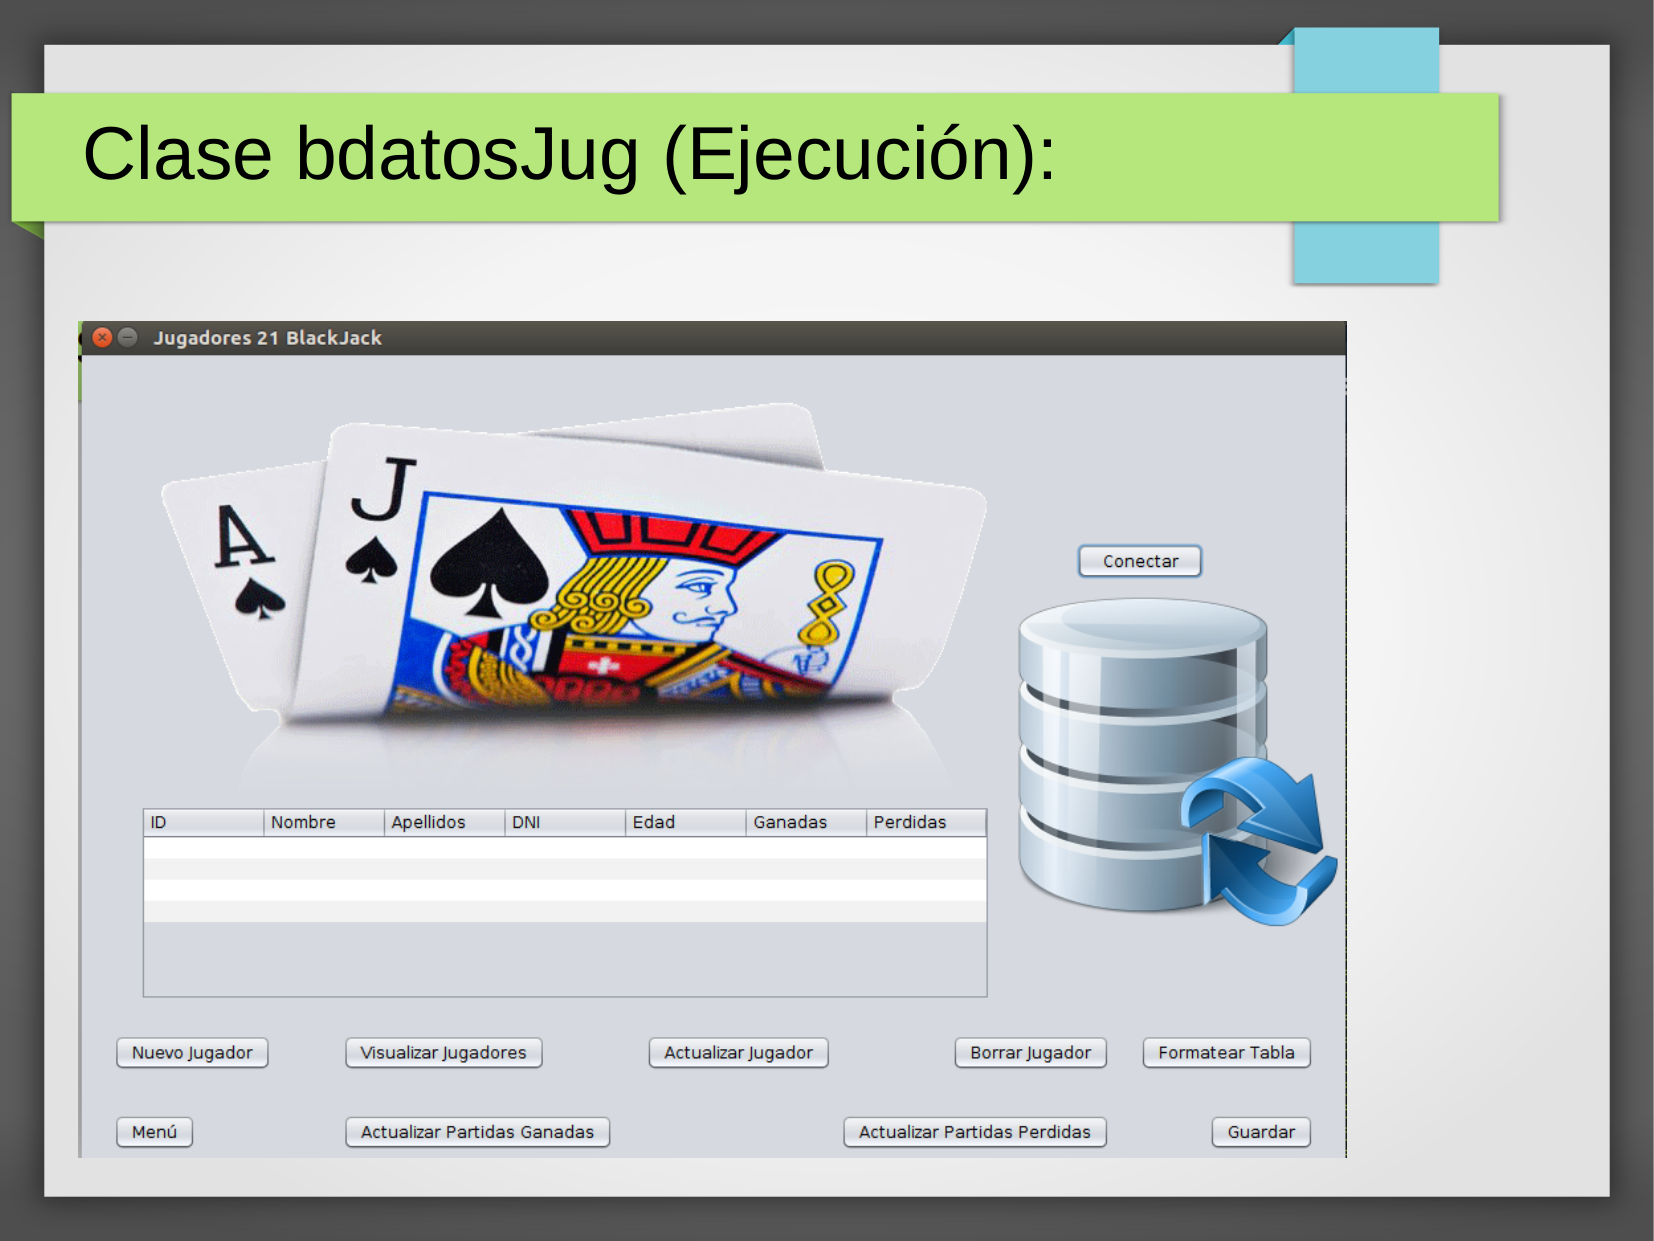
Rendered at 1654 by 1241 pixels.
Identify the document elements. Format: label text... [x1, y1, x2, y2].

title Clase bdatosJug (Ejecución): [82, 94, 1264, 213]
picture [0, 0, 1654, 1241]
